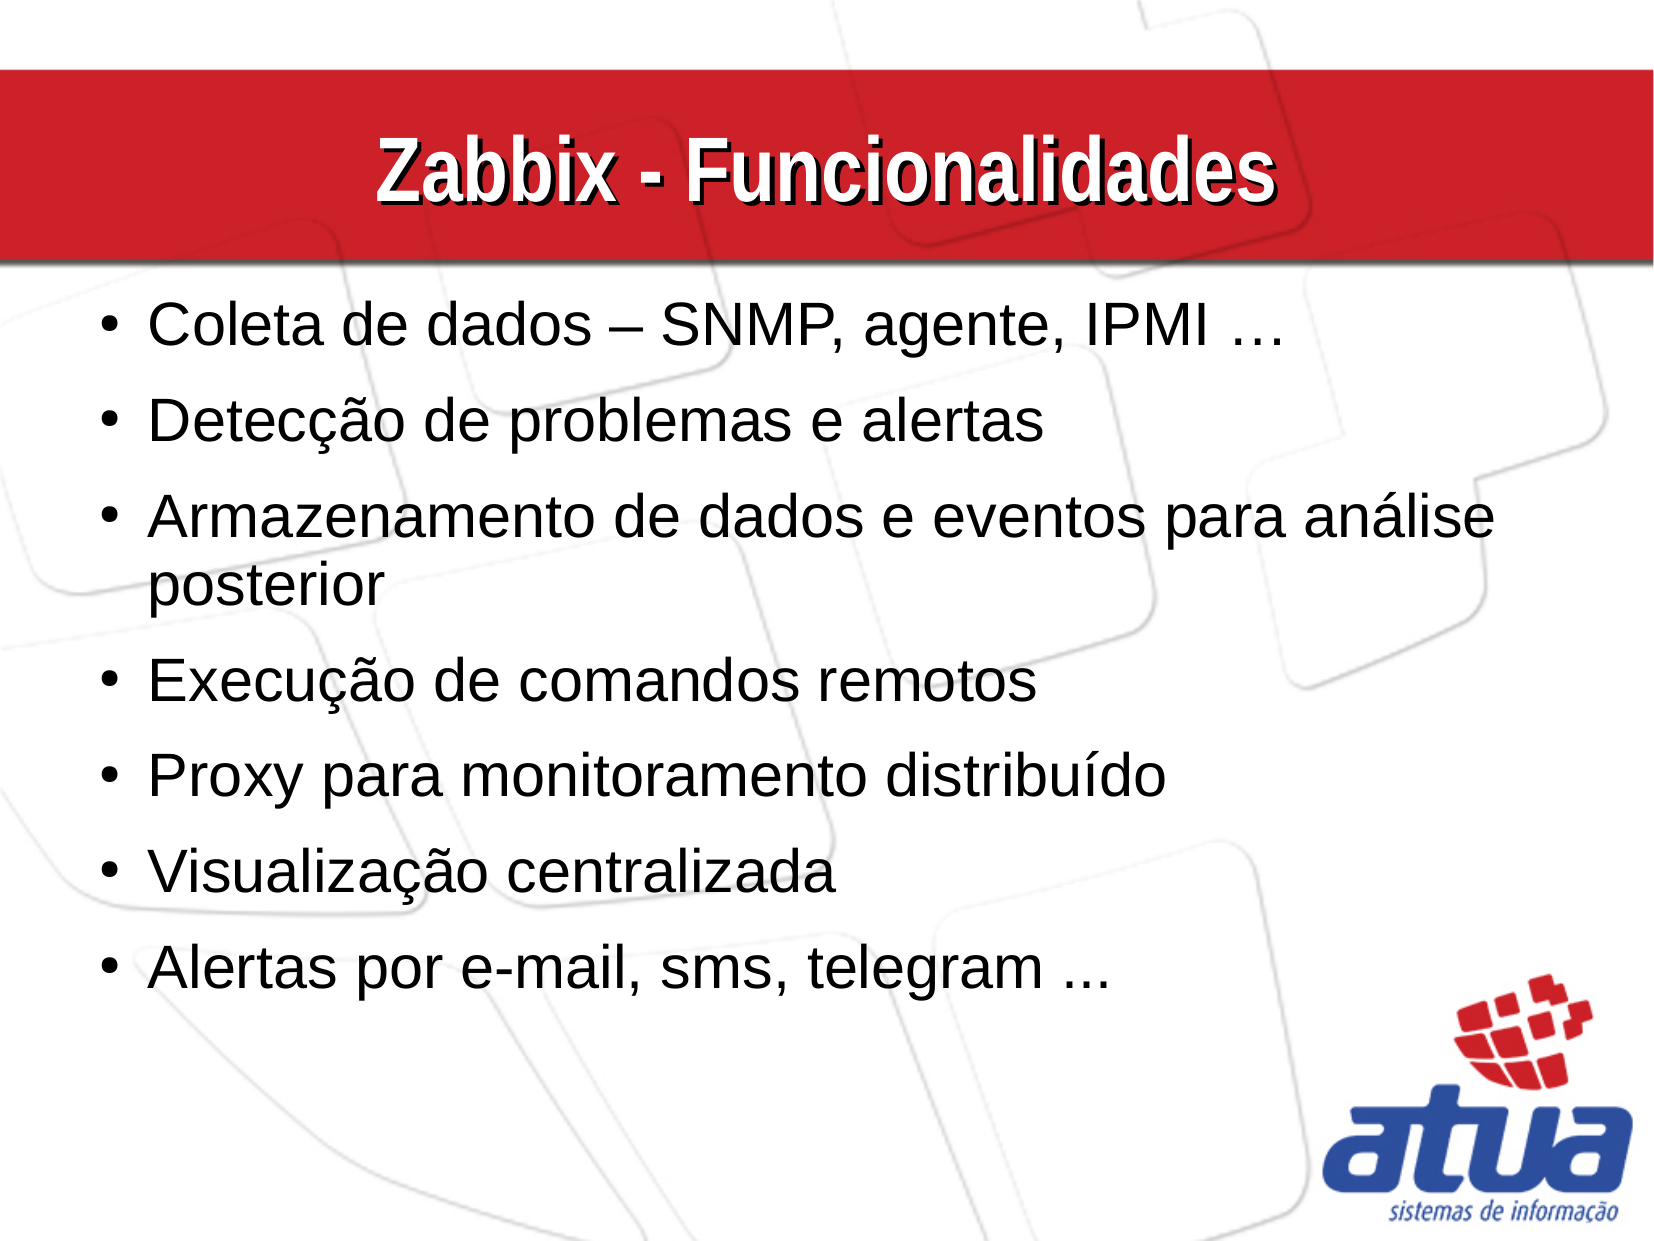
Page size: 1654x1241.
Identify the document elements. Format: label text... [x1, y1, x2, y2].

list Coleta de dados – SNMP, agente, IPMI … Detecção de problemas e alertas Armazenamento de dados e eventos para análise posterior Execução de comandos remotos Proxy para monitoramento distribuído Visualização centralizada Alertas por e-mail, sms, telegram ... [82, 290, 1538, 1010]
title Zabbix - Funcionalidades [82, 64, 1571, 272]
picture [0, 0, 1654, 1241]
